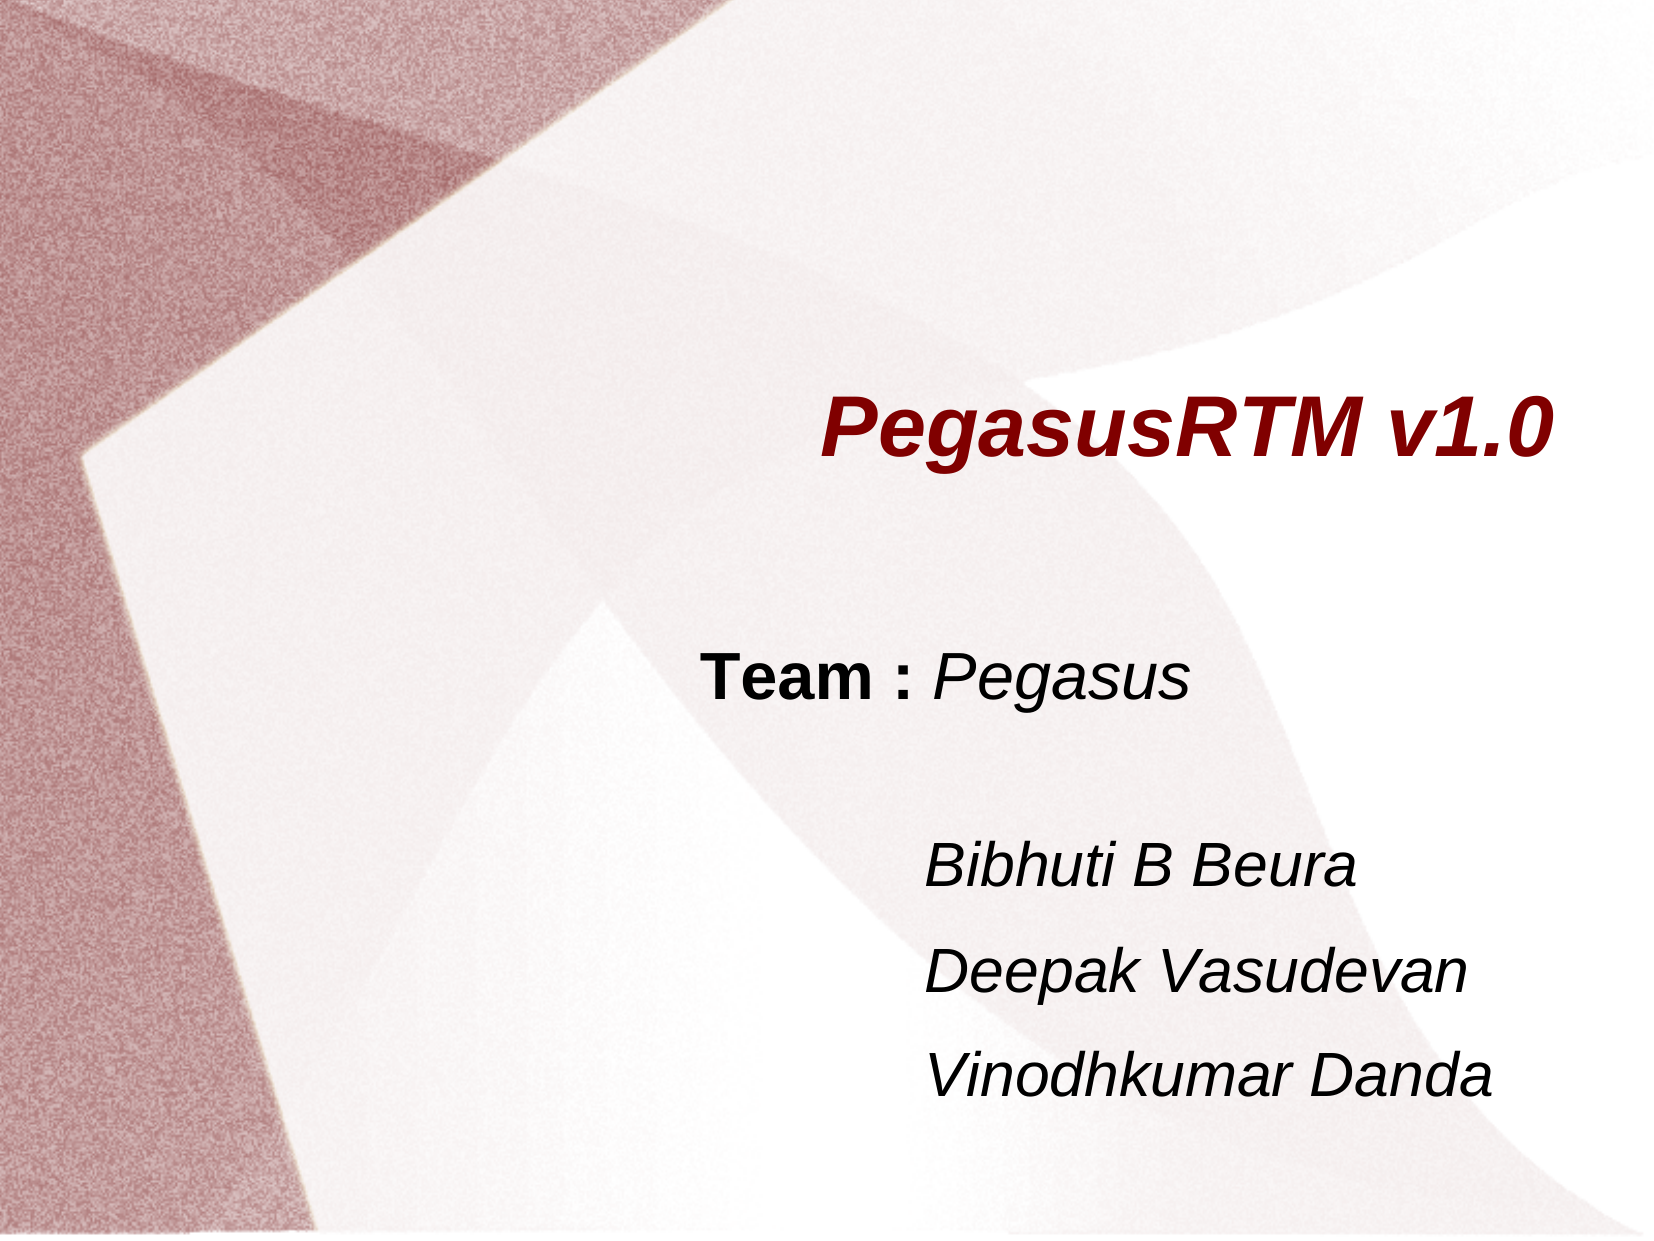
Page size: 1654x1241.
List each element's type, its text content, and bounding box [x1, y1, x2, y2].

picture [0, 0, 1654, 1241]
title PegasusRTM v1.0 [330, 323, 1555, 531]
subtitle Team : Pegasus Bibhuti B Beura Deepak Vasudevan Vinodhkumar Danda [324, 561, 1601, 1188]
